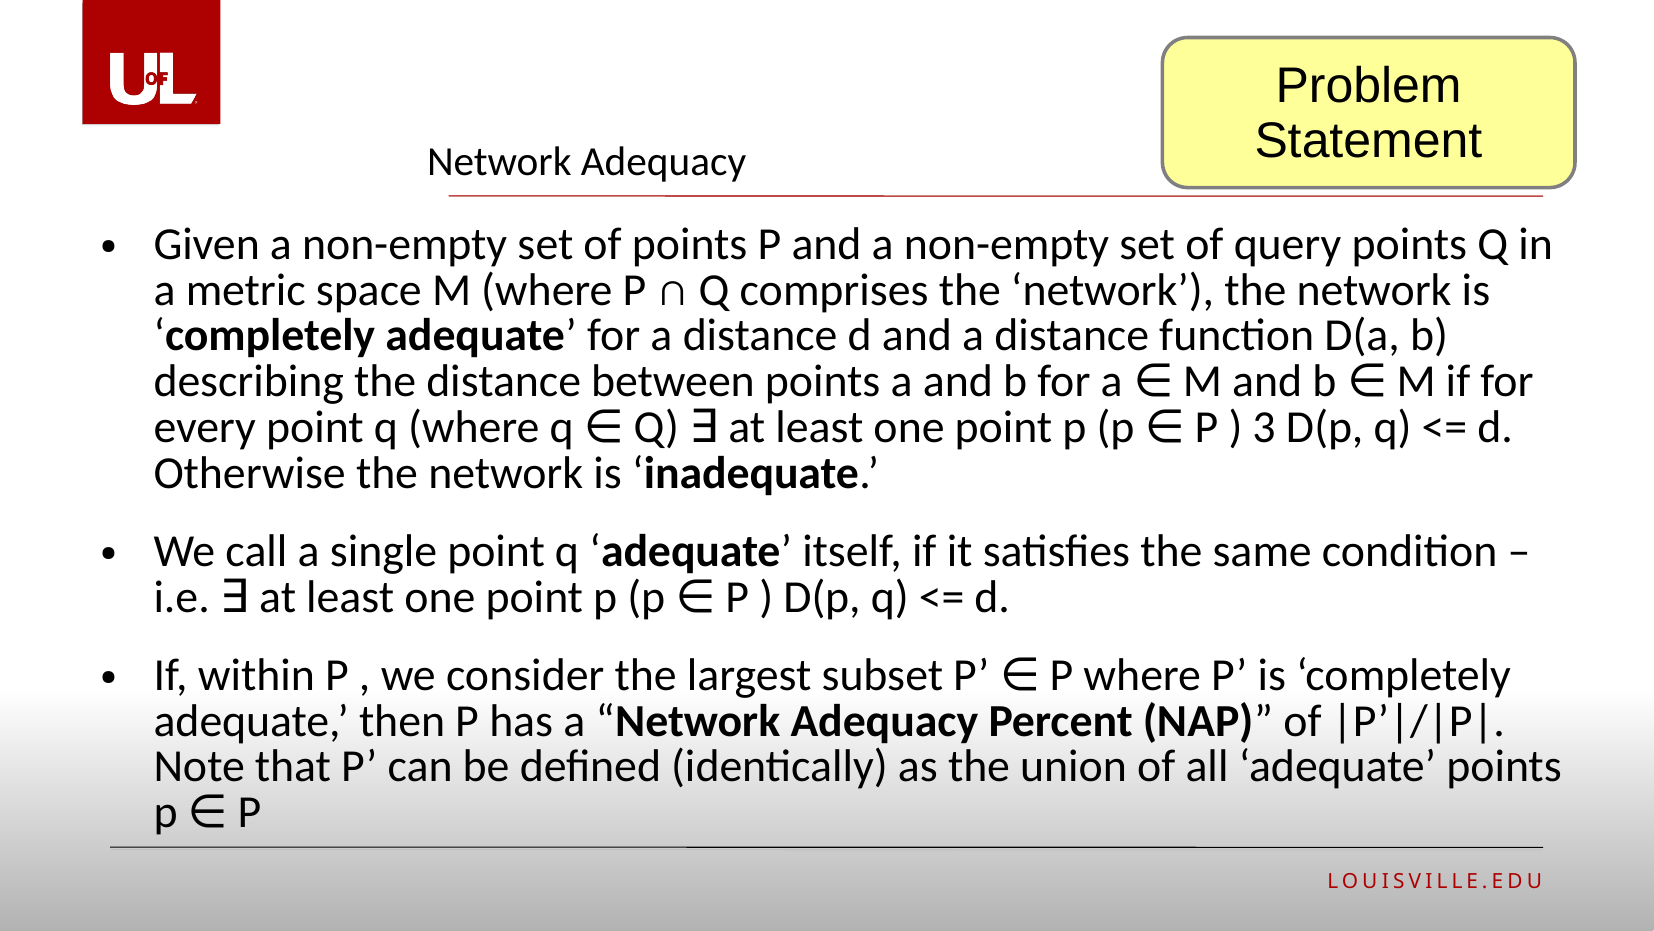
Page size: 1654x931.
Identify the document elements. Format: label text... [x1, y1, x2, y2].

text_box Problem Statement [1162, 37, 1576, 188]
title Network Adequacy [427, 134, 1544, 197]
picture [110, 52, 198, 105]
list Given a non-empty set of points P and a non-empty set of query points Q in a metric space M (where P ∩ Q comprises the ‘network’), the network is ‘completely adequate’ for a distance d and a distance function D(a, b) describing the distance between points a and b for a ∈ M and b ∈ M if for every point q (where q ∈ Q) ∃ at least one point p (p ∈ P ) 3 D(p, q) <= d. Otherwise the network is ‘inadequate.’ We call a single point q ‘adequate’ itself, if it satisfies the same condition – i.e. ∃ at least one point p (p ∈ P ) D(p, q) <= d. If, within P , we consider the largest subset P’ ∈ P where P’ is ‘completely adequate,’ then P has a “Network Adequacy Percent (NAP)” of |P’|/|P|. Note that P’ can be defined (identically) as the union of all ‘adequate’ points p ∈ P [82, 225, 1571, 826]
